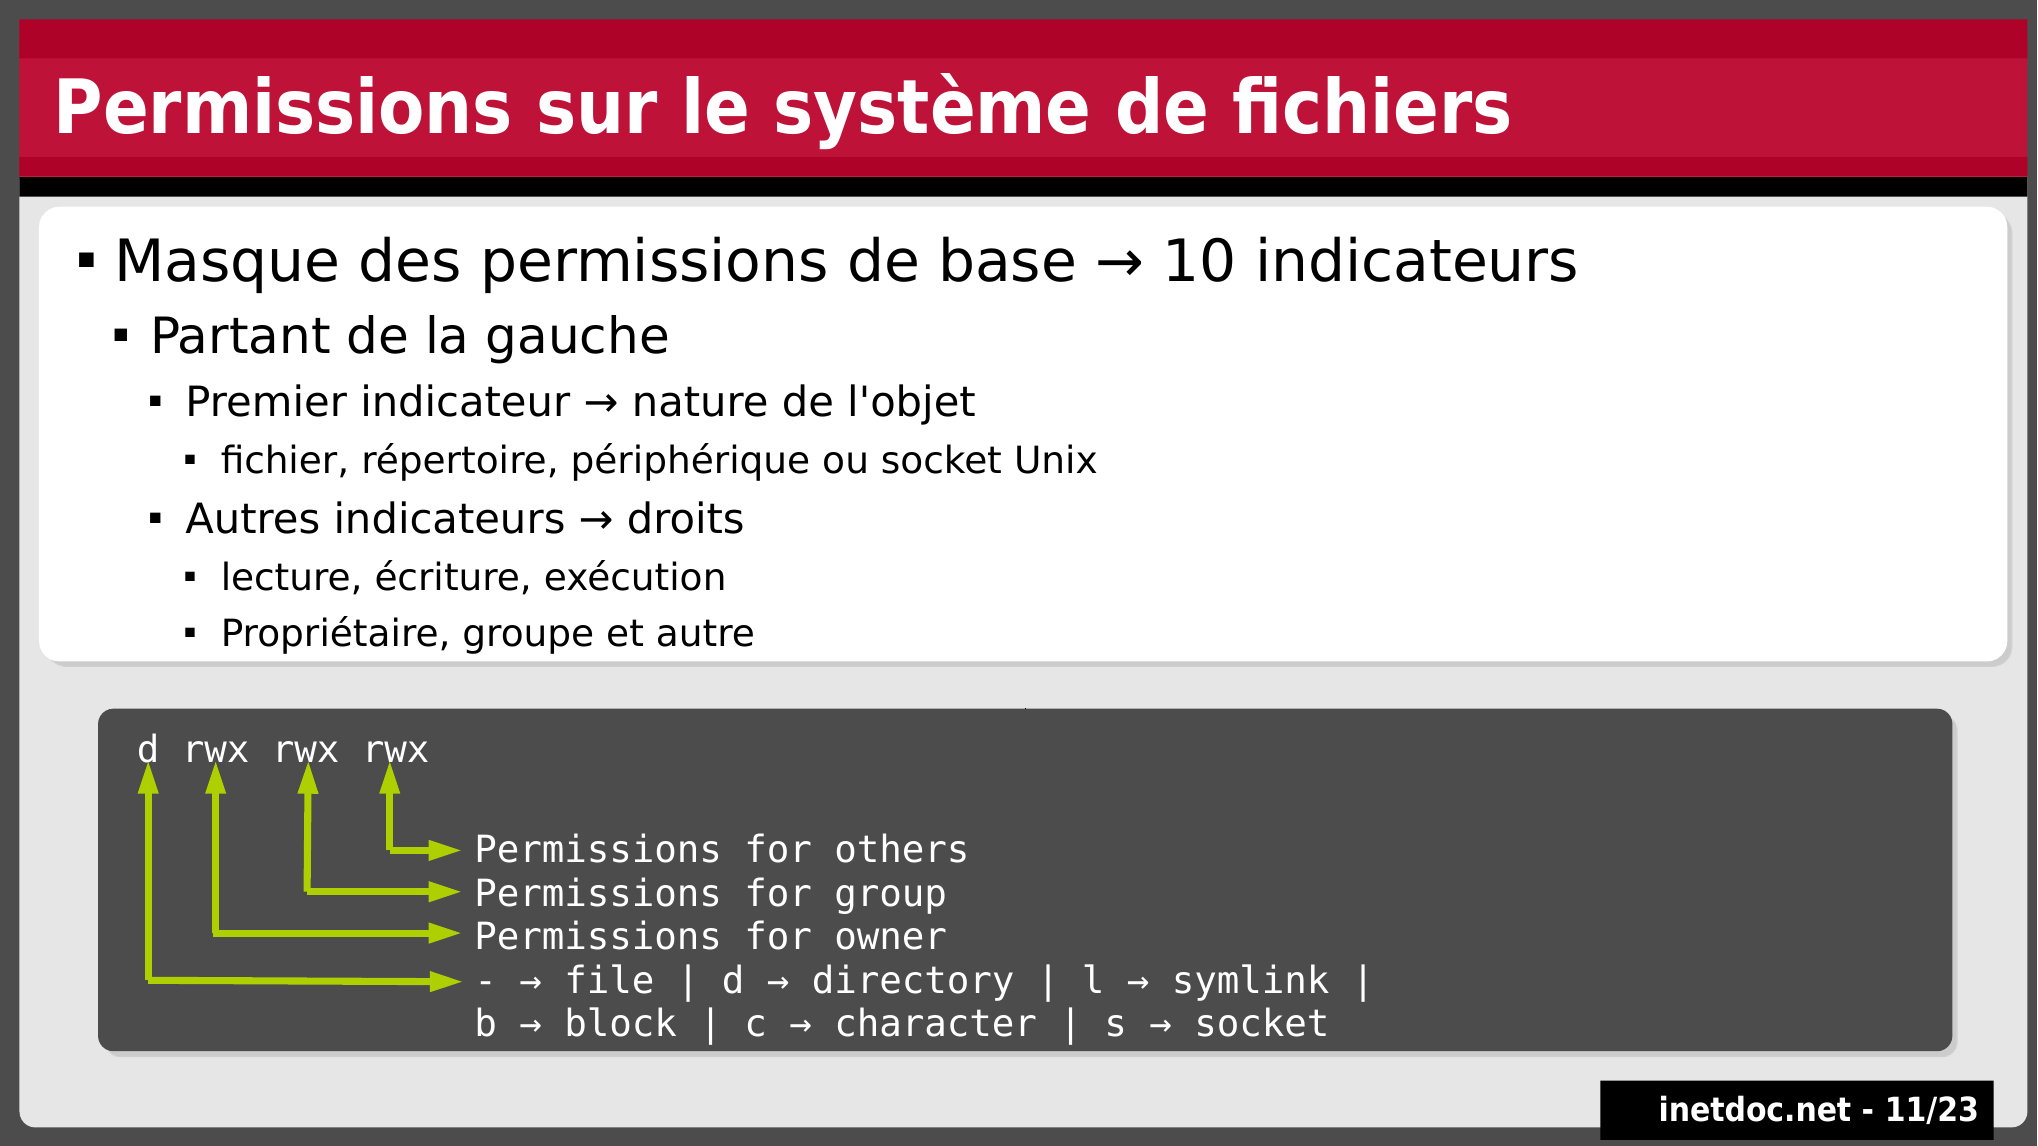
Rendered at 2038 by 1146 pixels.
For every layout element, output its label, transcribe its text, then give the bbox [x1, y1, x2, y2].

text_box Masque des permissions de base → 10 indicateurs Partant de la gauche Premier indicateur → nature de l'objet fichier, répertoire, périphérique ou socket Unix Autres indicateurs → droits lecture, écriture, exécution Propriétaire, groupe et autre [38, 206, 2008, 662]
text_box inetdoc.net - <numéro>/23 [1600, 1080, 1994, 1140]
text_box [19, 157, 2028, 1128]
text_box Permissions sur le système de fichiers [19, 59, 2028, 157]
text_box [19, 19, 2028, 59]
text_box d rwx rwx rwx Permissions for others Permissions for group Permissions for owner - → file | d → directory | l → symlink | b → block | c → character | s → socket [98, 708, 1953, 1052]
